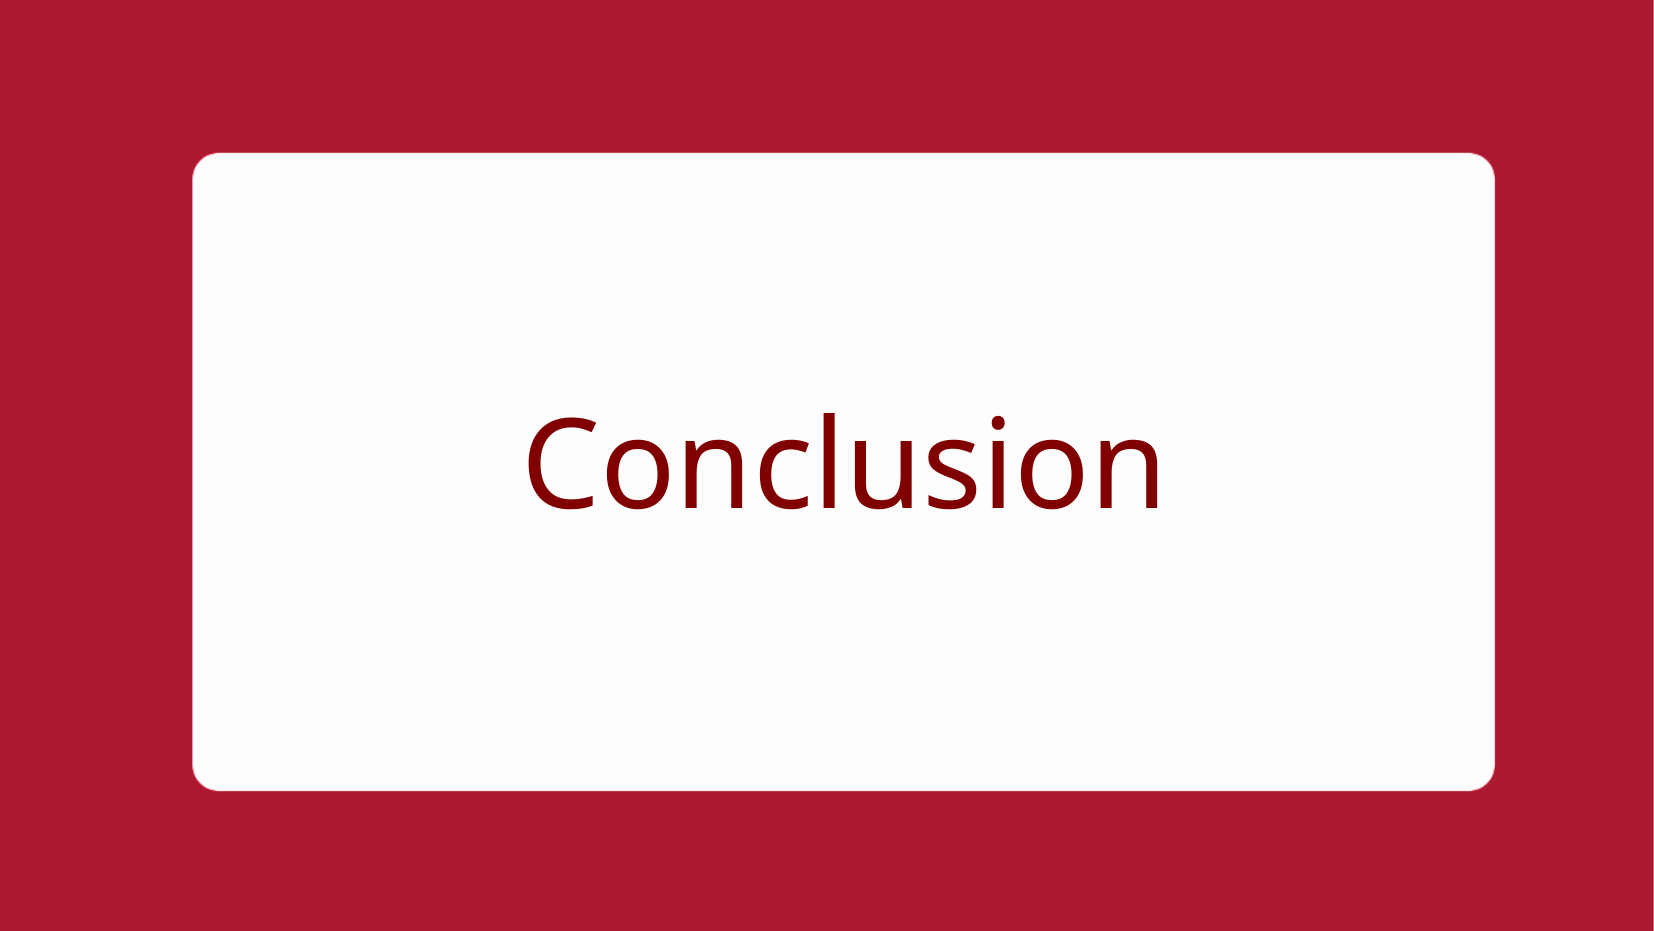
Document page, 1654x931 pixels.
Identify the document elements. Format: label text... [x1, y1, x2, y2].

title Conclusion [201, 380, 1488, 540]
picture [0, 0, 1654, 931]
